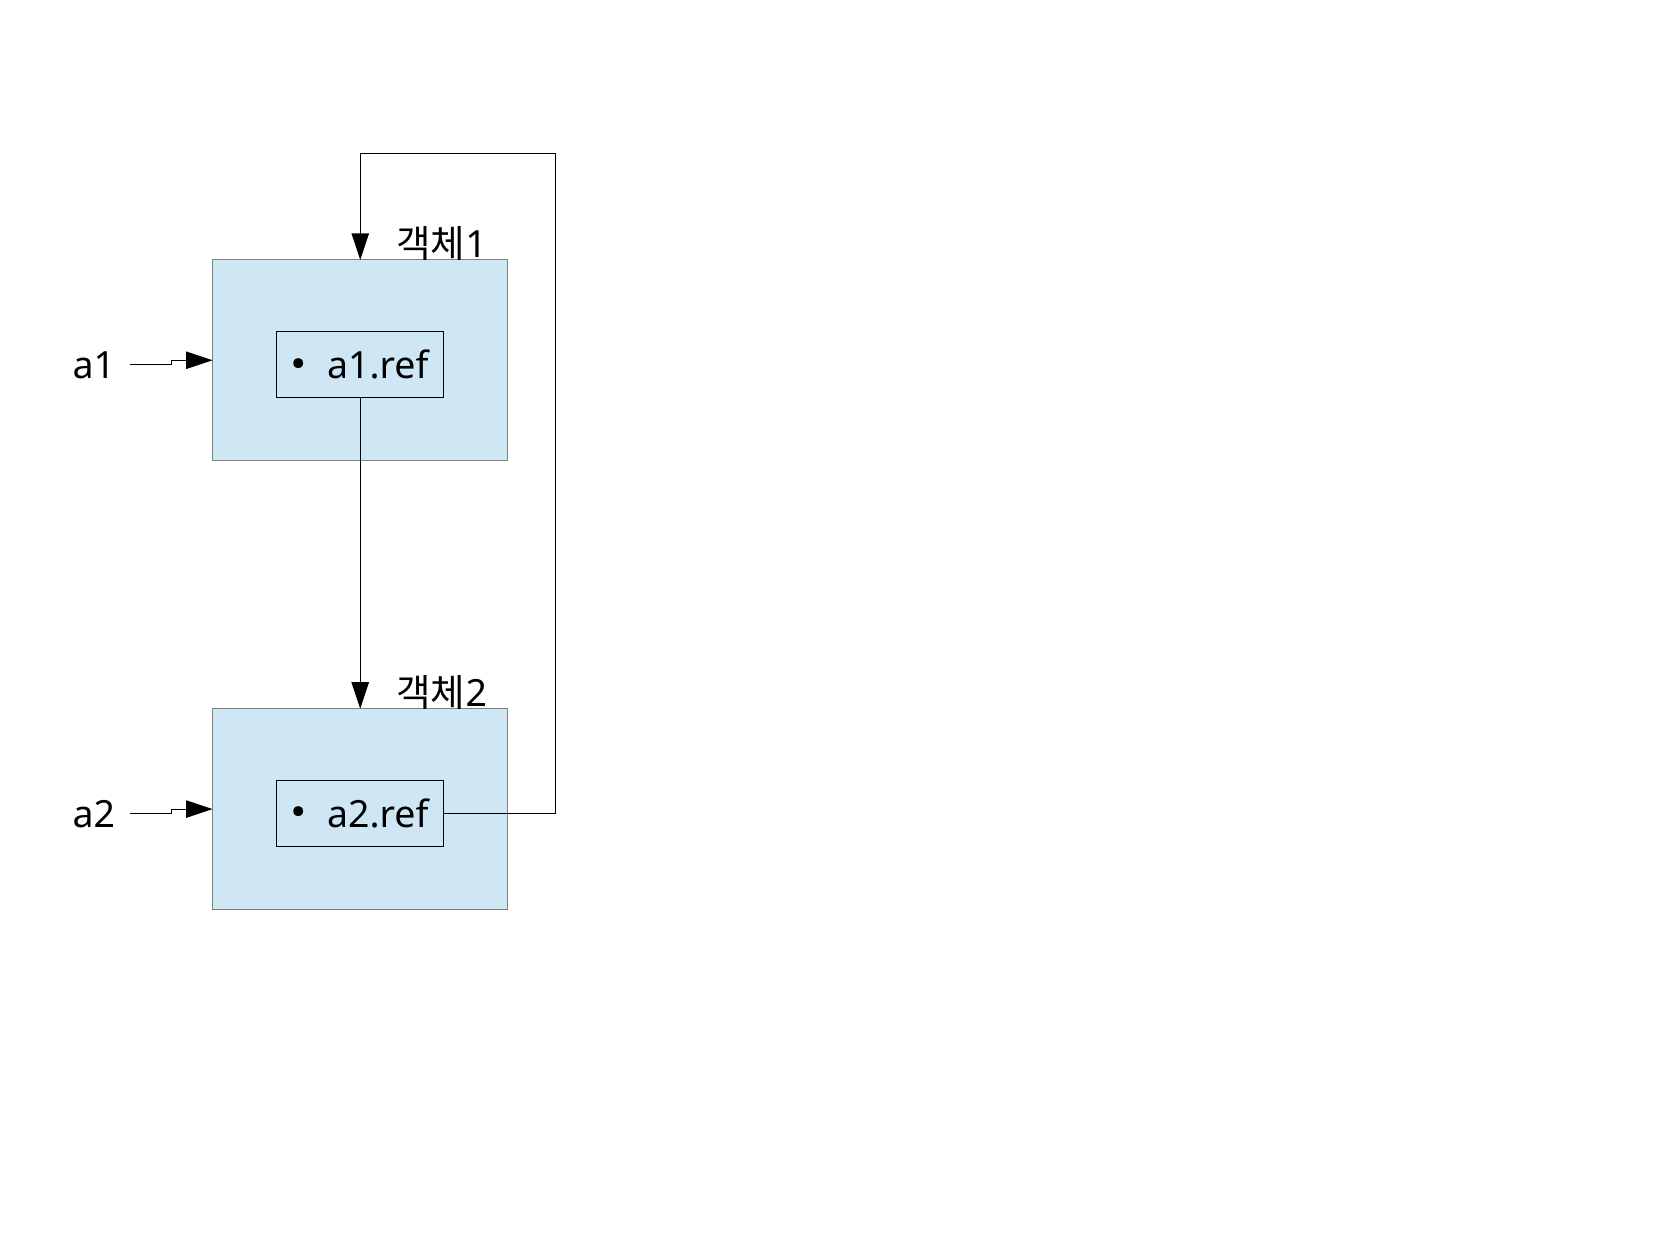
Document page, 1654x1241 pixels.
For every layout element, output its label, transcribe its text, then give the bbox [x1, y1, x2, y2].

text_box a1.ref [276, 331, 444, 390]
text_box a2.ref [276, 780, 444, 839]
text_box [277, 390, 443, 397]
text_box 객체1 [381, 206, 508, 265]
text_box a2 [57, 780, 130, 839]
text_box [212, 708, 508, 910]
text_box [277, 839, 443, 846]
text_box a1 [57, 331, 130, 390]
text_box [212, 259, 508, 461]
text_box 객체2 [381, 655, 508, 714]
